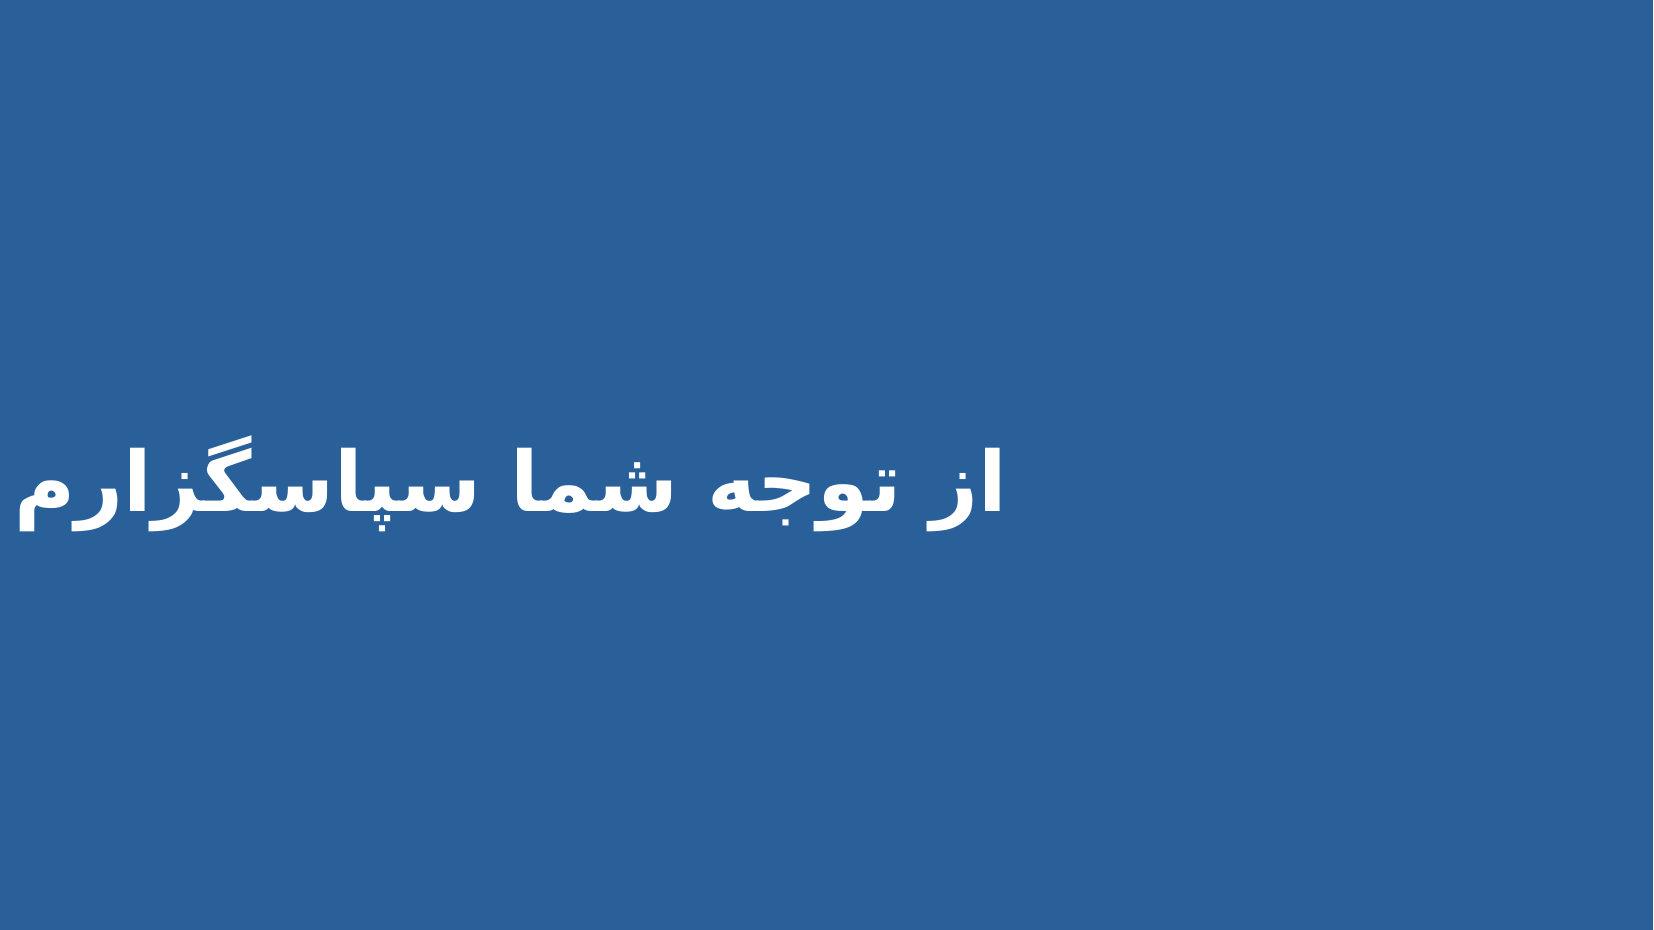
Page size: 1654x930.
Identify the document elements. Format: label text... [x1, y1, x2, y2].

text_box از توجه شما سپاسگزارم [0, 426, 1396, 526]
